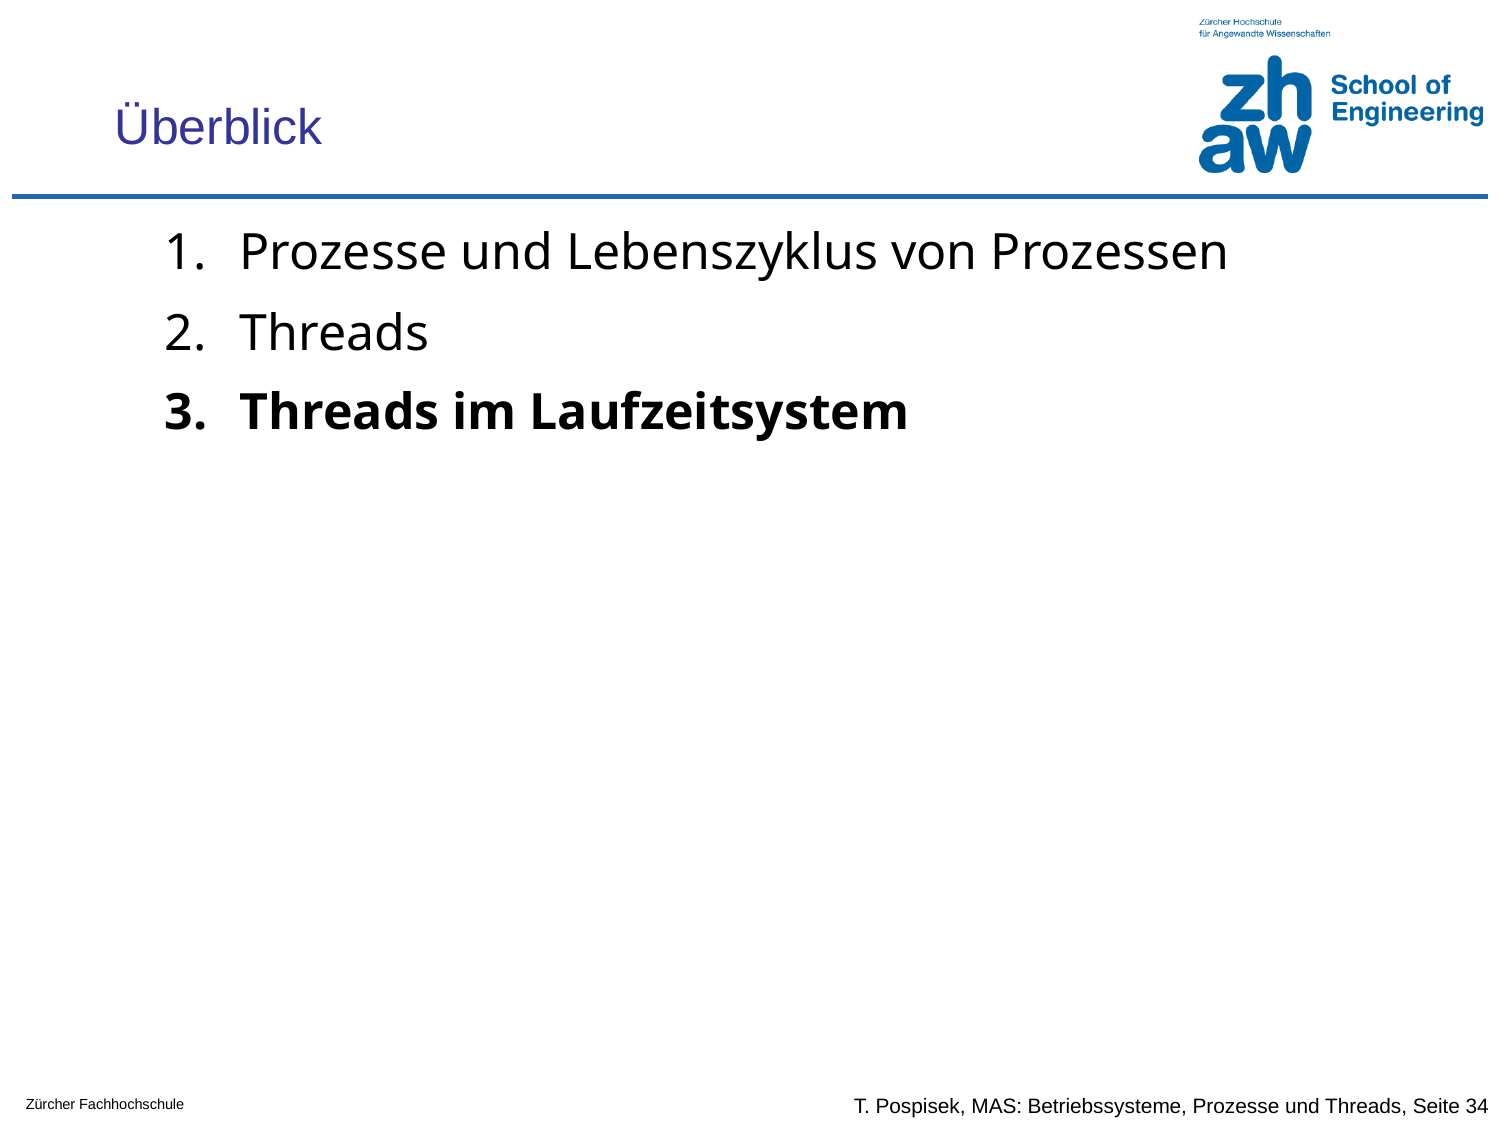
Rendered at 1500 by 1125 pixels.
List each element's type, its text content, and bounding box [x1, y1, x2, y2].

text_box Prozesse und Lebenszyklus von Prozessen Threads Threads im Laufzeitsystem [149, 212, 1363, 988]
picture [1199, 19, 1483, 173]
title Überblick [99, 50, 1379, 163]
